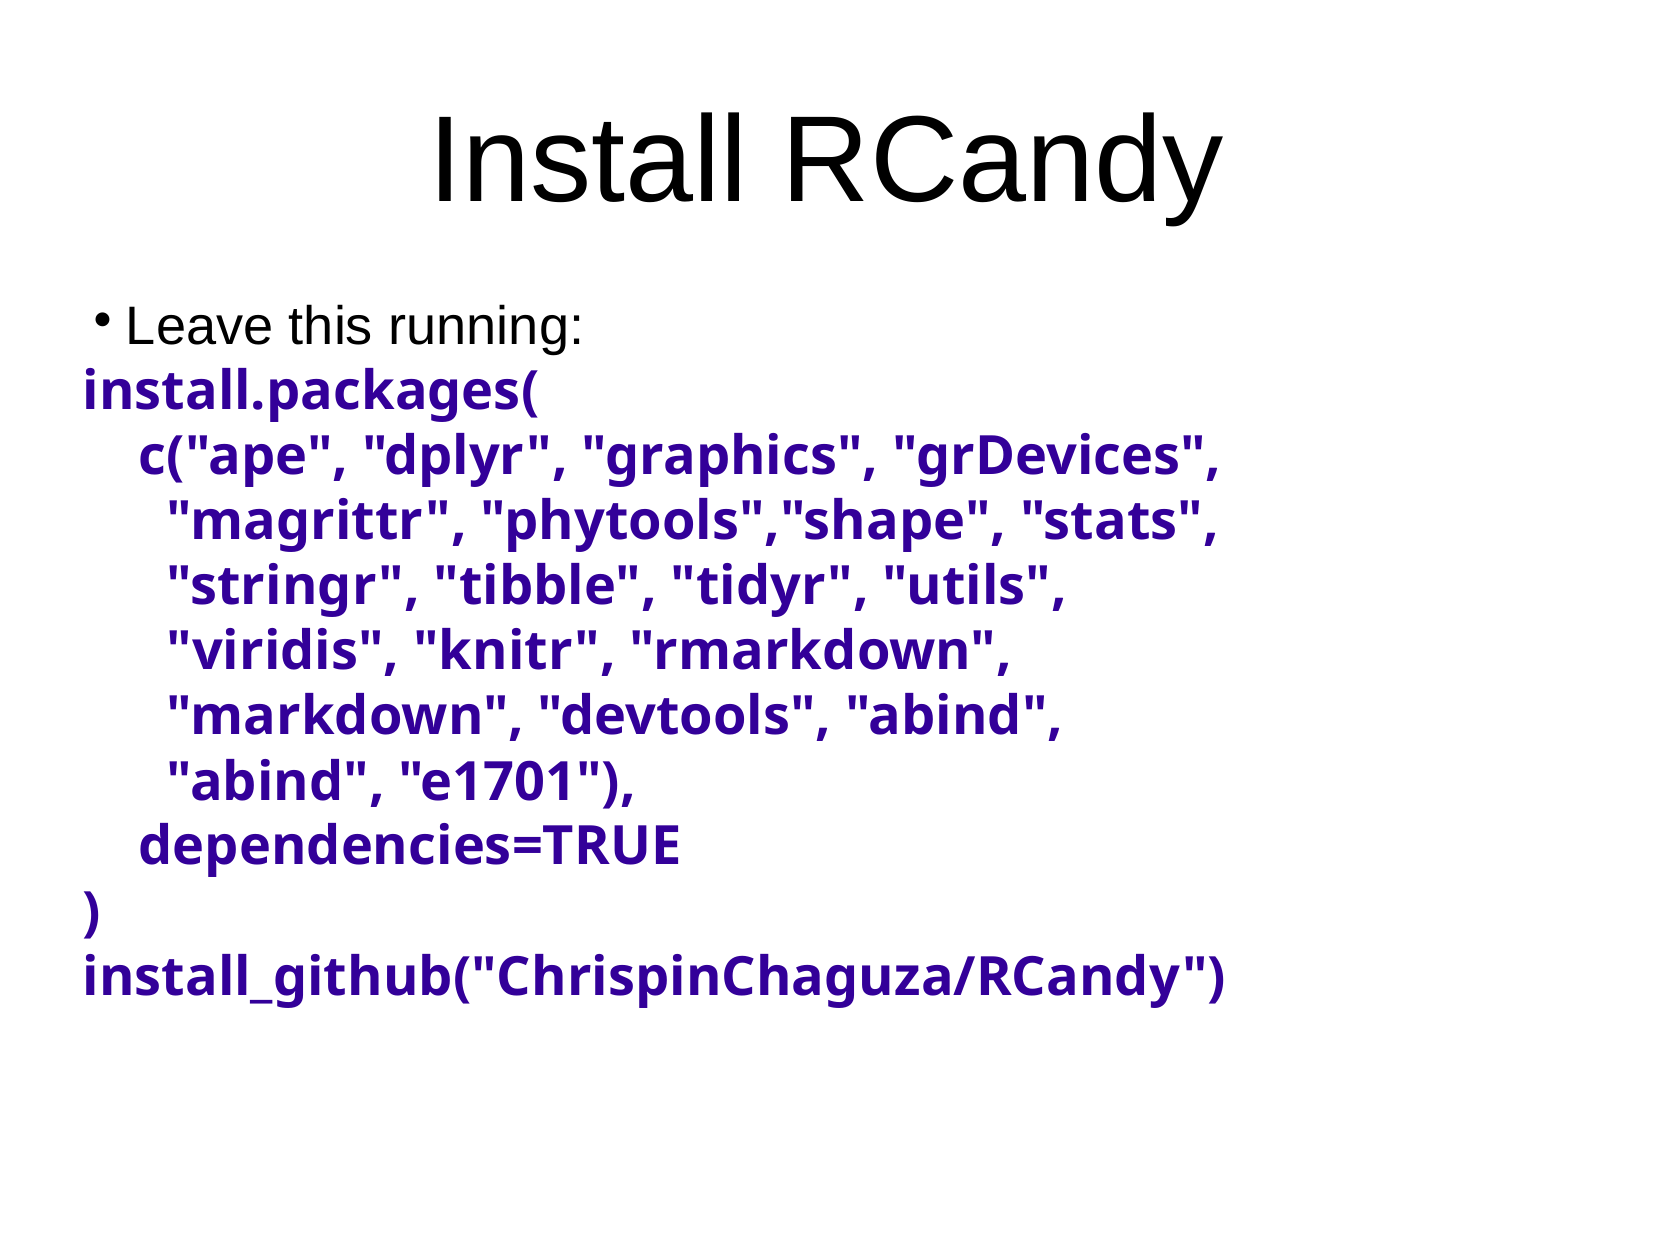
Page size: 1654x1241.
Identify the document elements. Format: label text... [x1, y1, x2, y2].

text_box Leave this running: install.packages( c("ape", "dplyr", "graphics", "grDevices", "magrittr", "phytools","shape", "stats", "stringr", "tibble", "tidyr", "utils", "viridis", "knitr", "rmarkdown", "markdown", "devtools", "abind", "abind", "e1701"), dependencies=TRUE ) install_github("ChrispinChaguza/RCandy") [82, 290, 1571, 1010]
text_box Install RCandy [82, 49, 1571, 257]
